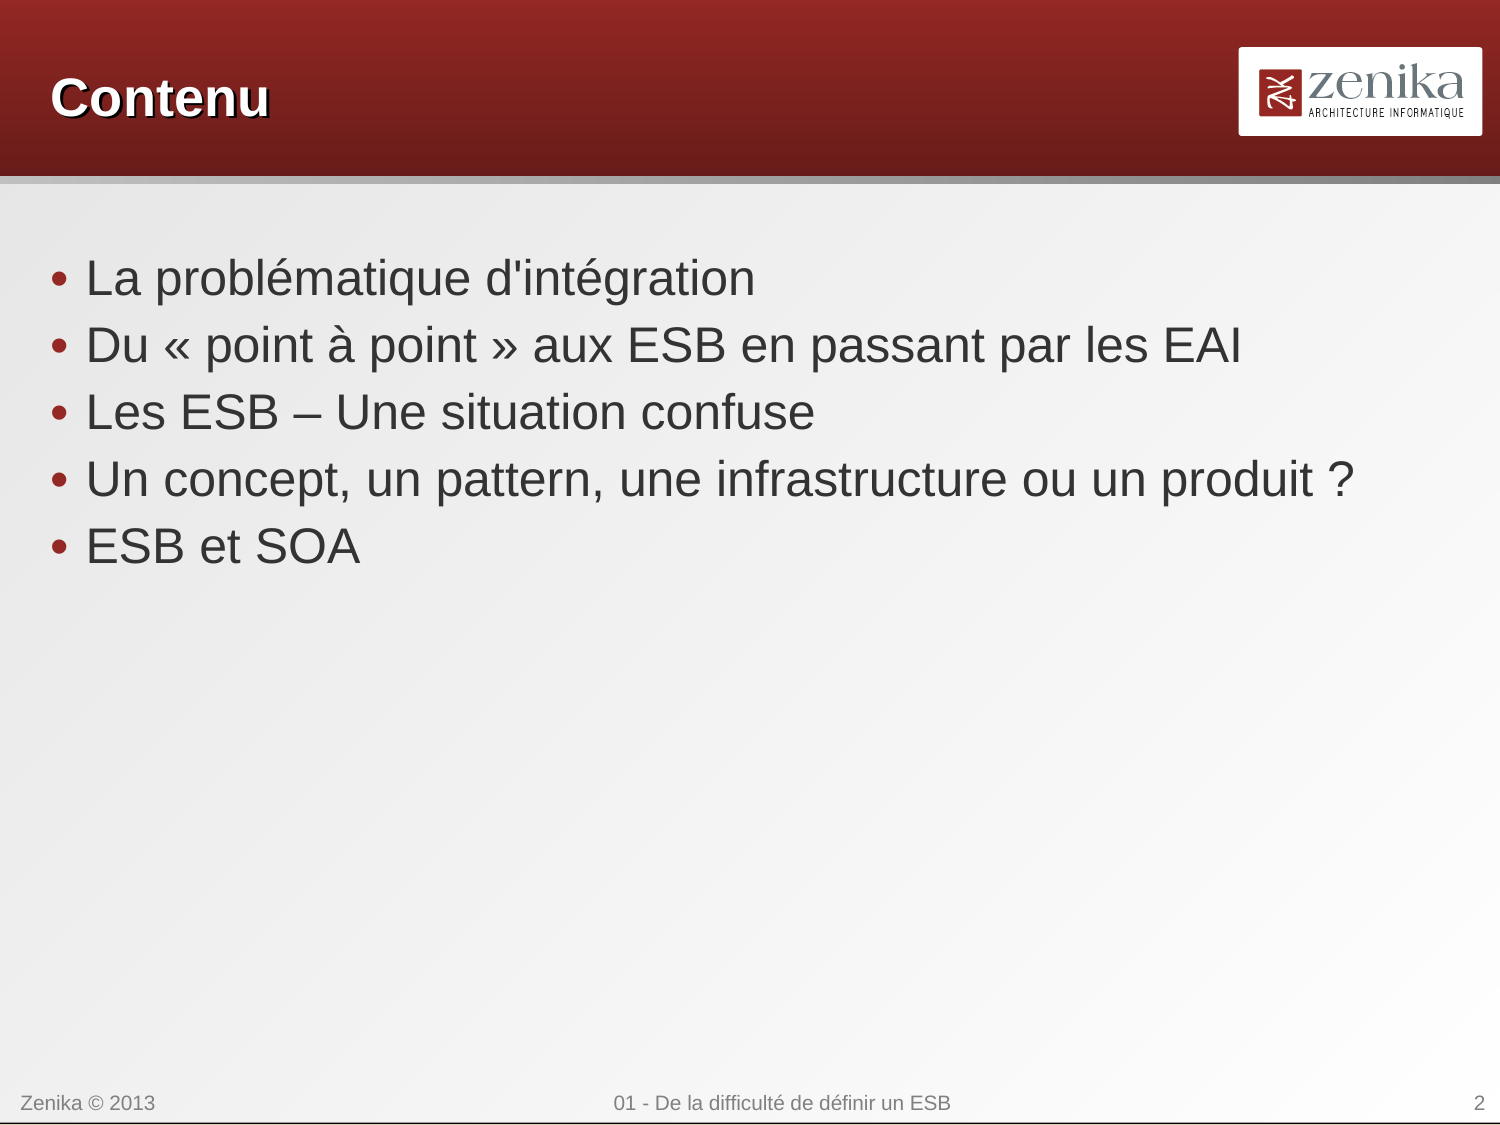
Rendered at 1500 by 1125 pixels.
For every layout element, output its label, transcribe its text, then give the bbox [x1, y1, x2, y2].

list La problématique d'intégration Du « point à point » aux ESB en passant par les EAI Les ESB – Une situation confuse Un concept, un pattern, une infrastructure ou un produit ? ESB et SOA [50, 249, 1435, 1064]
picture [1257, 58, 1464, 125]
title Contenu [50, 15, 1206, 180]
